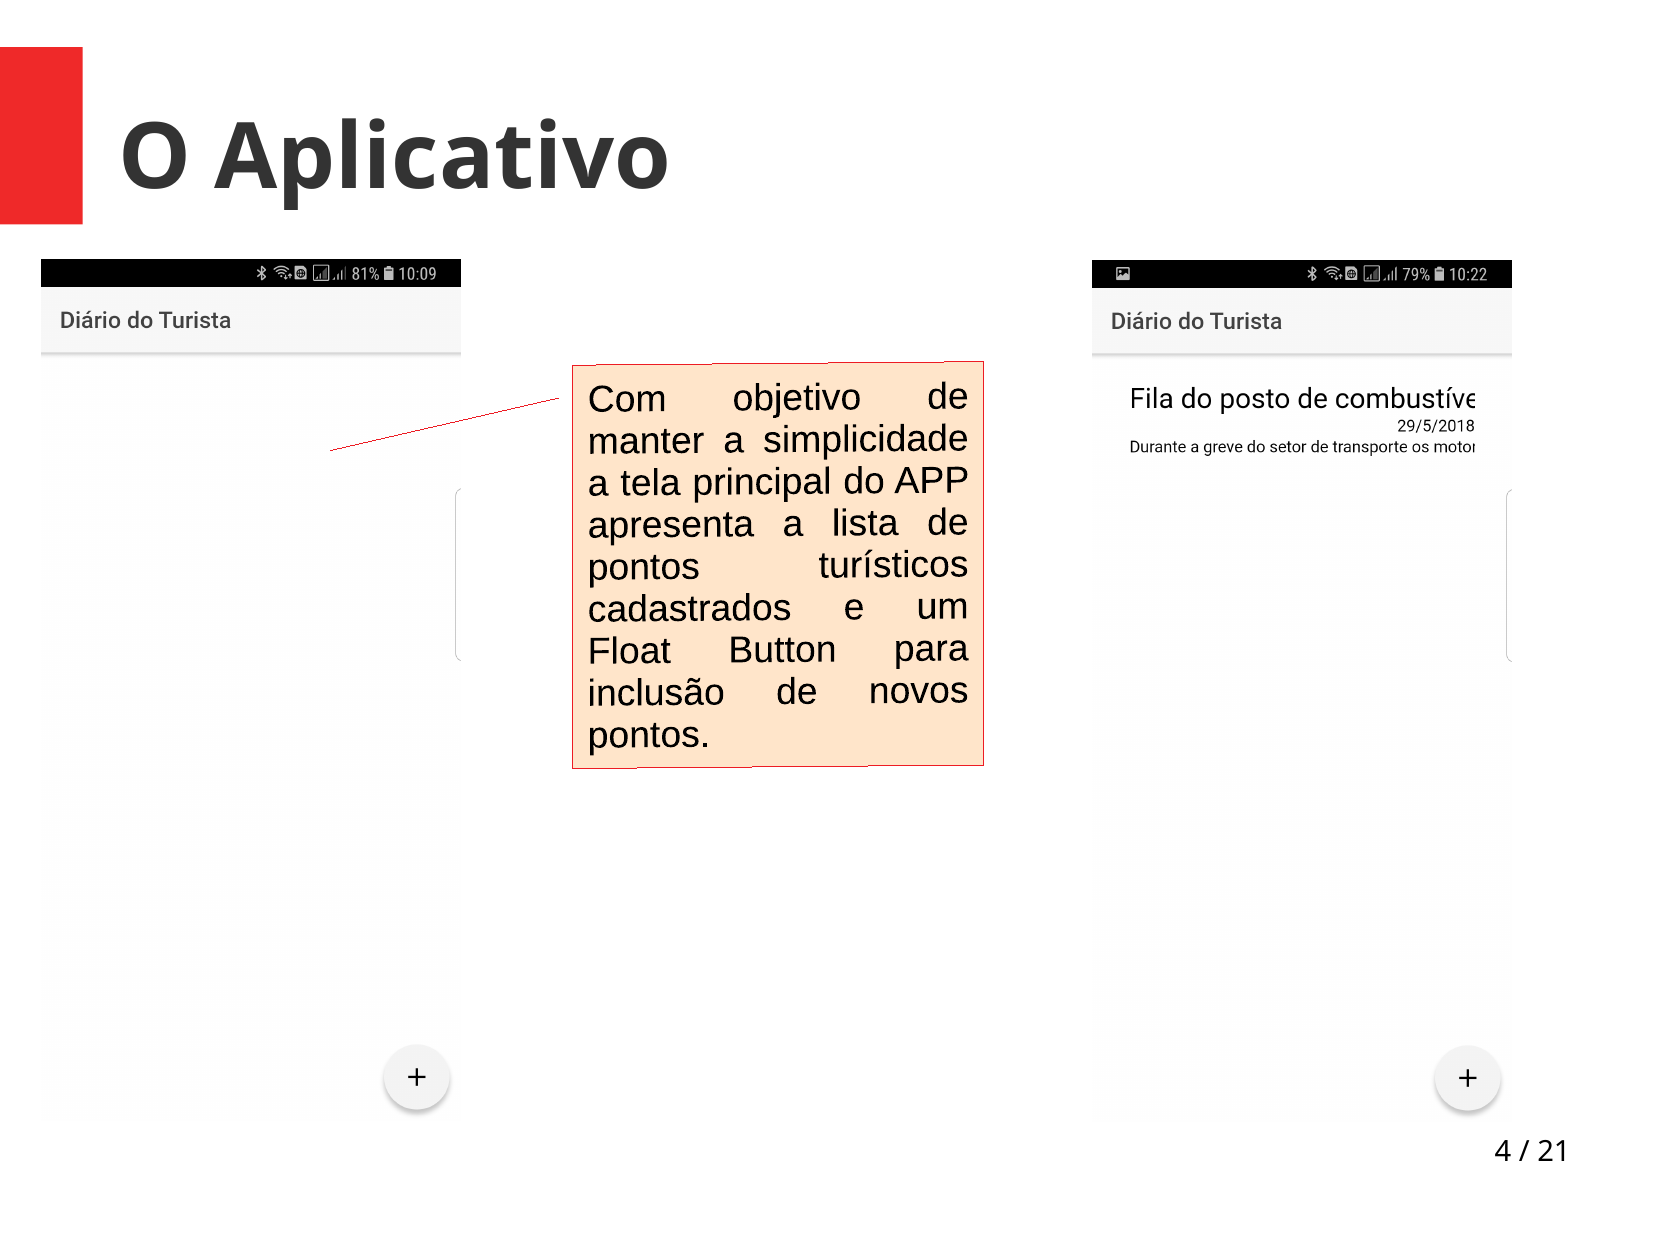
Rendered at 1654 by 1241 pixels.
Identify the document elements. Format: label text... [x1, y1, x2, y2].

title O Aplicativo [118, 49, 1571, 257]
picture [1092, 260, 1512, 1123]
text_box Com objetivo de manter a simplicidade a tela principal do APP apresenta a lista de pontos turísticos cadastrados e um Float Button para inclusão de novos pontos. [572, 361, 984, 769]
picture [41, 259, 461, 1121]
